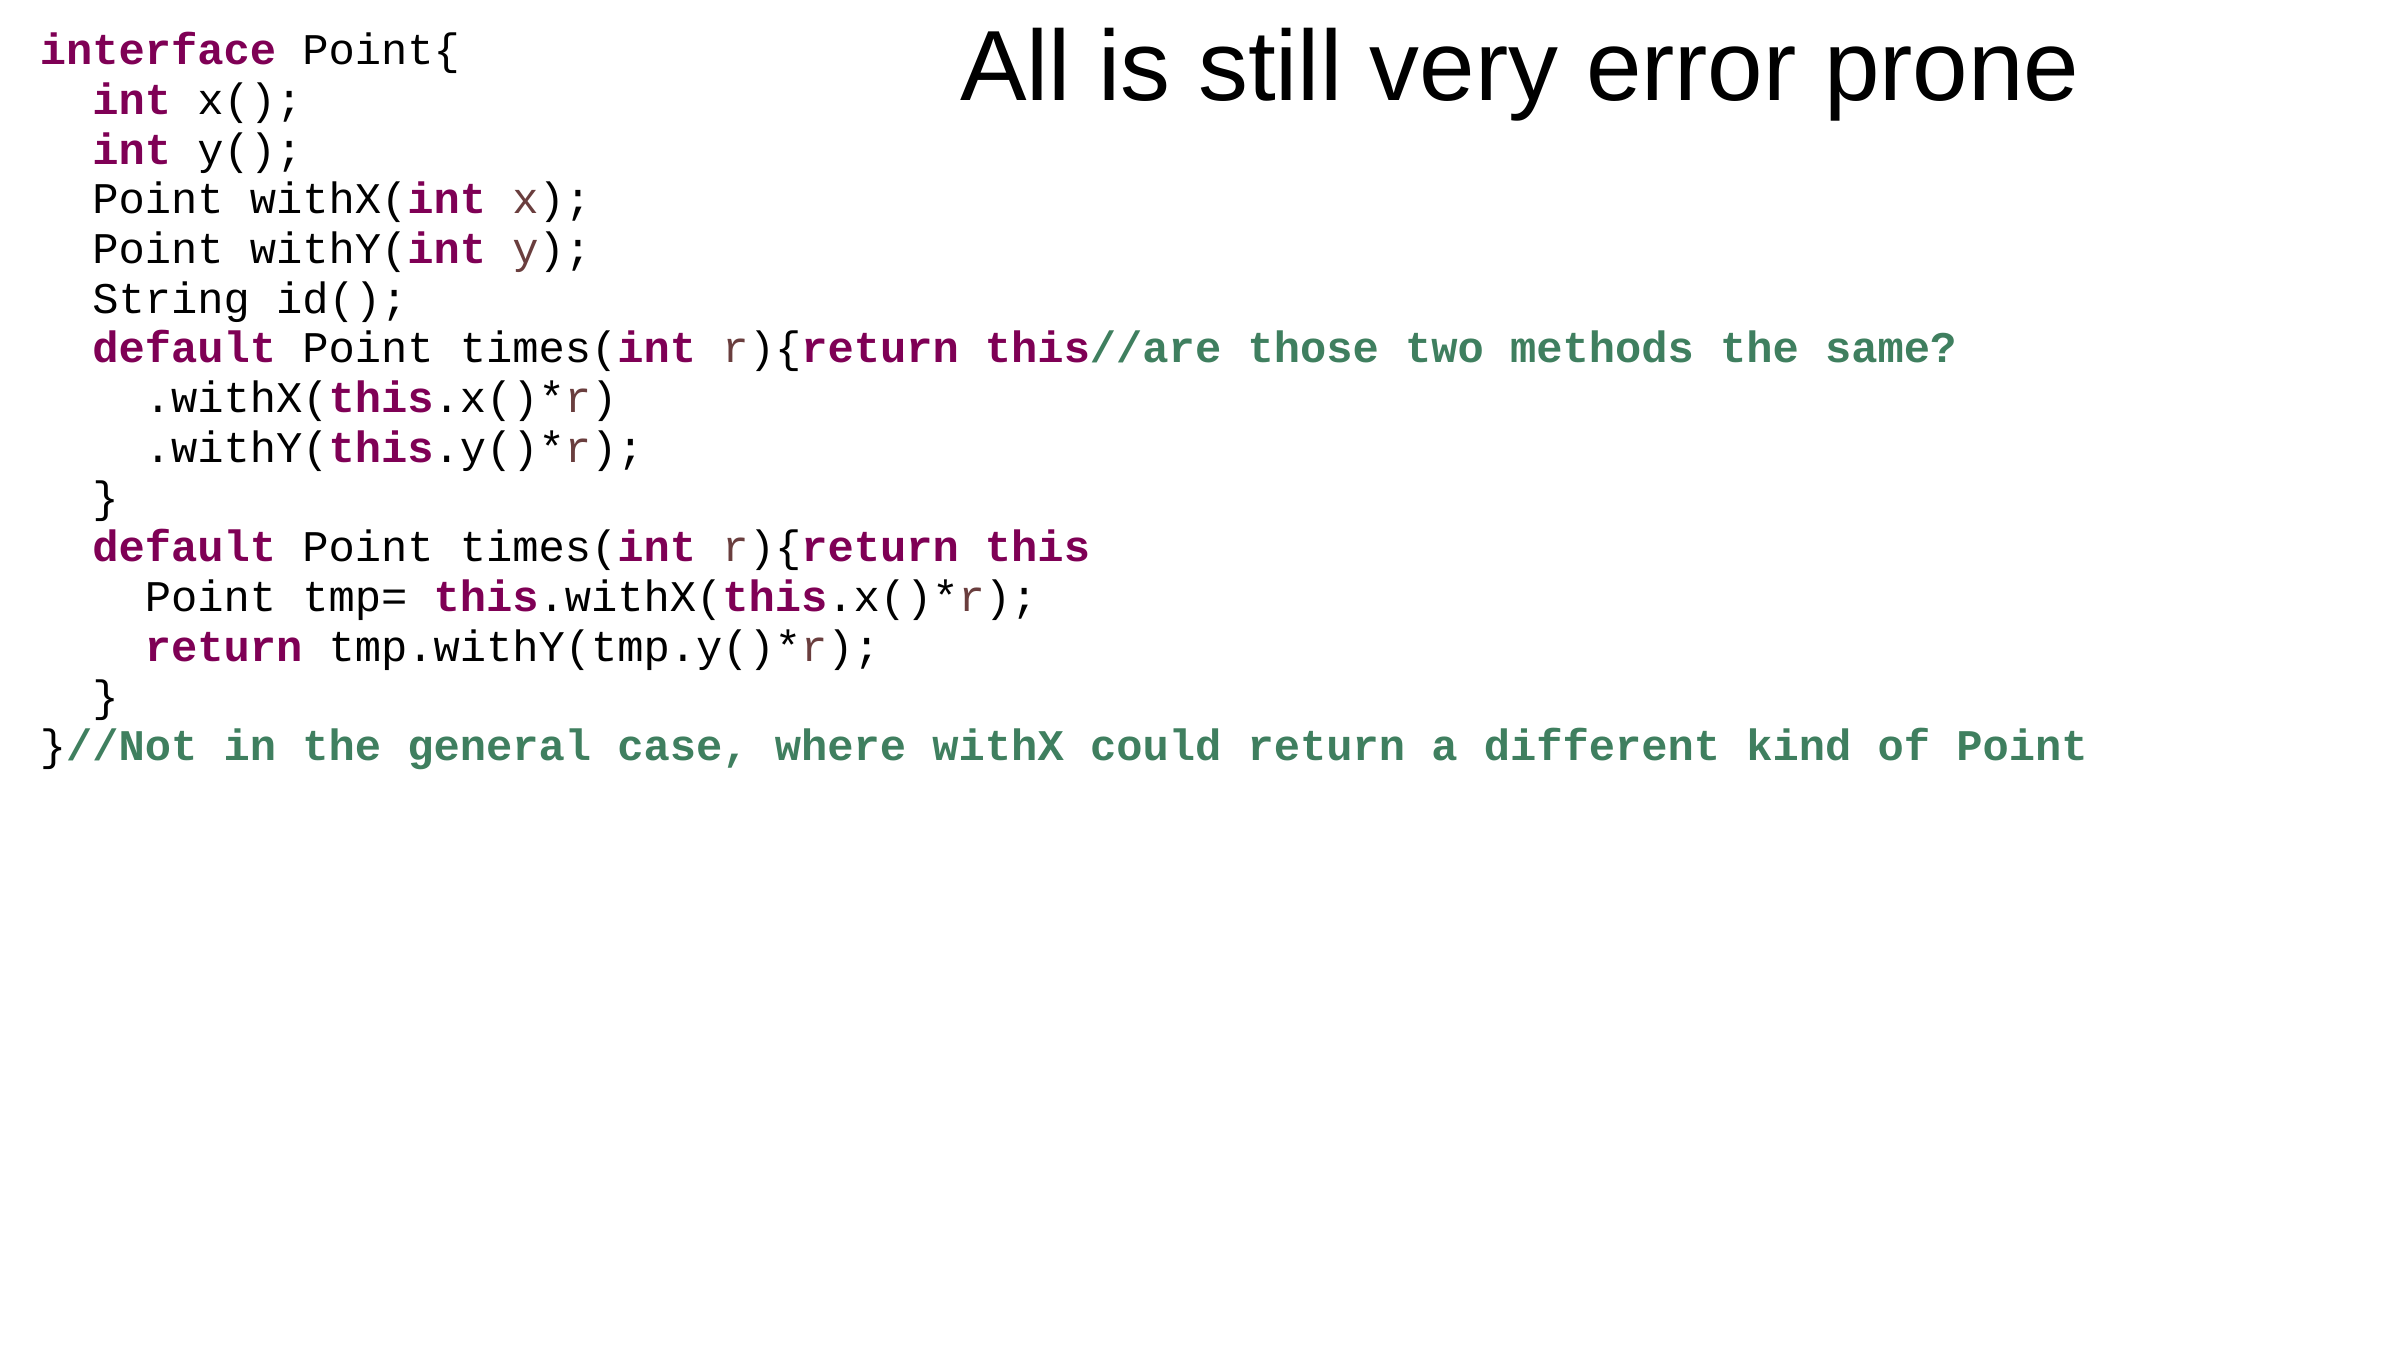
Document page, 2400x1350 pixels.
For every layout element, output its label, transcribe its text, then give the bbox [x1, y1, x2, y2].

title All is still very error prone [300, 0, 2400, 179]
text_box interface Point{ int x(); int y(); Point withX(int x); Point withY(int y); String id(); default Point times(int r){return this//are those two methods the same? .withX(this.x()*r) .withY(this.y()*r); } default Point times(int r){return this Point tmp= this.withX(this.x()*r); return tmp.withY(tmp.y()*r); } }//Not in the general case, where withX could return a different kind of Point [25, 20, 2371, 1329]
